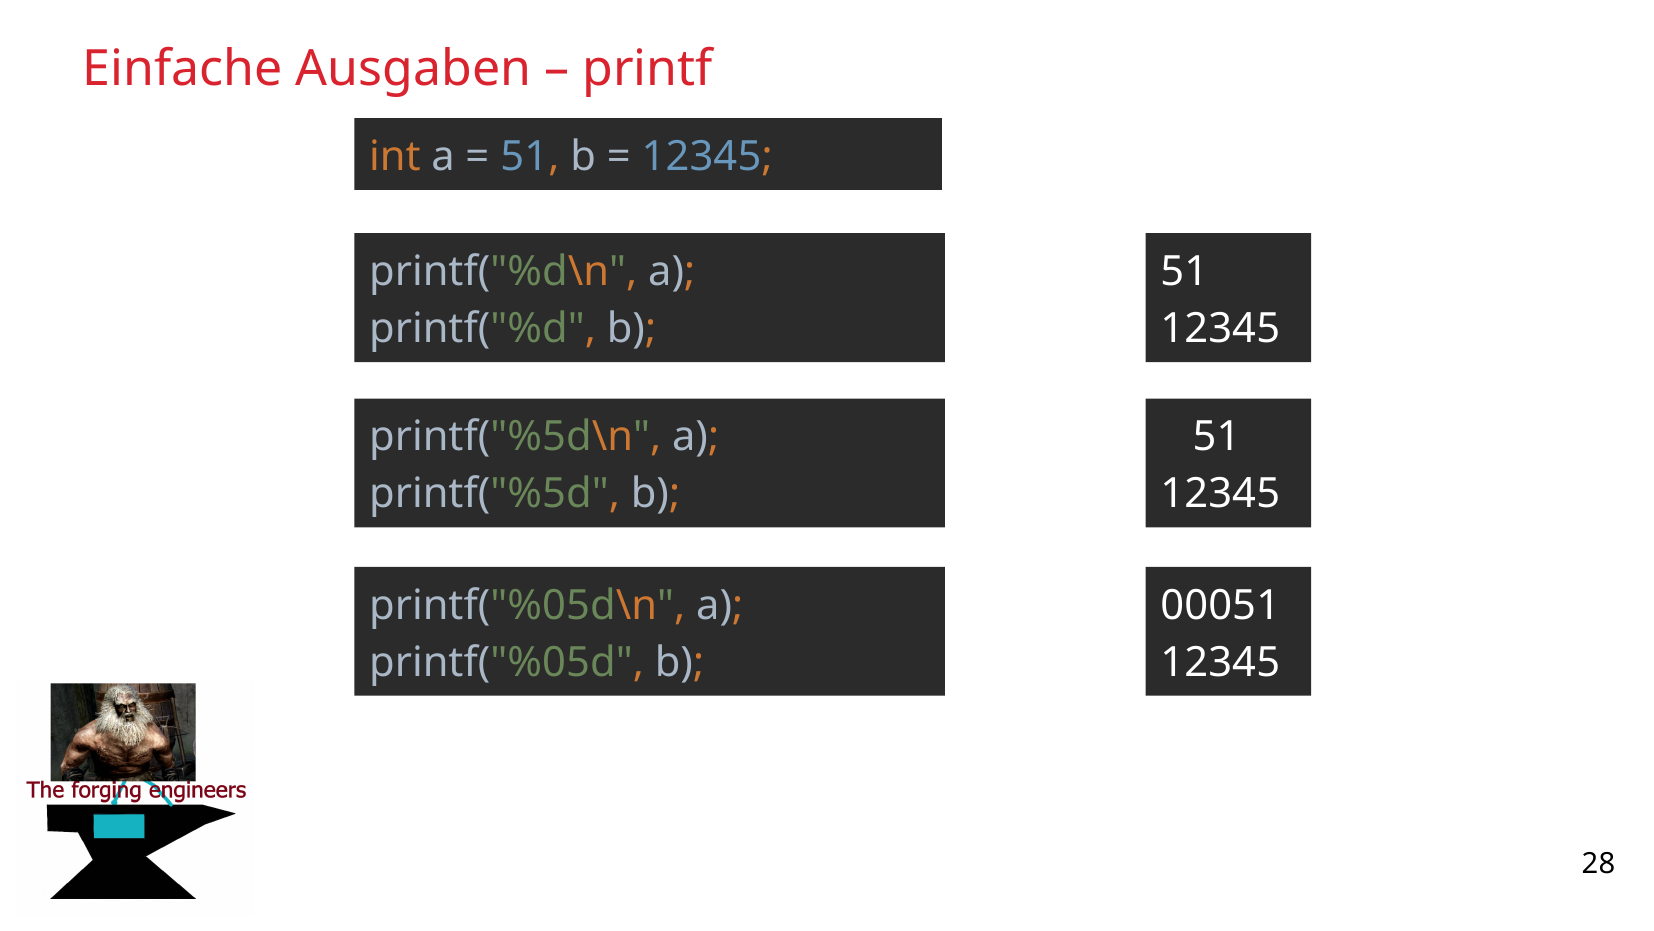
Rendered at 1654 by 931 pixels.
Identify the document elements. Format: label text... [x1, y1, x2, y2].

text_box 51 12345 [1145, 233, 1312, 343]
text_box 00051 12345 [1145, 566, 1312, 677]
text_box int a = 51, b = 12345; [354, 118, 942, 181]
text_box printf("%d\n", a); printf("%d", b); [354, 233, 945, 343]
text_box 51 12345 [1145, 398, 1312, 508]
title Einfache Ausgaben – printf [82, 37, 1571, 95]
text_box printf("%05d\n", a); printf("%05d", b); [354, 566, 945, 677]
picture [17, 679, 254, 916]
text_box printf("%5d\n", a); printf("%5d", b); [354, 398, 945, 508]
